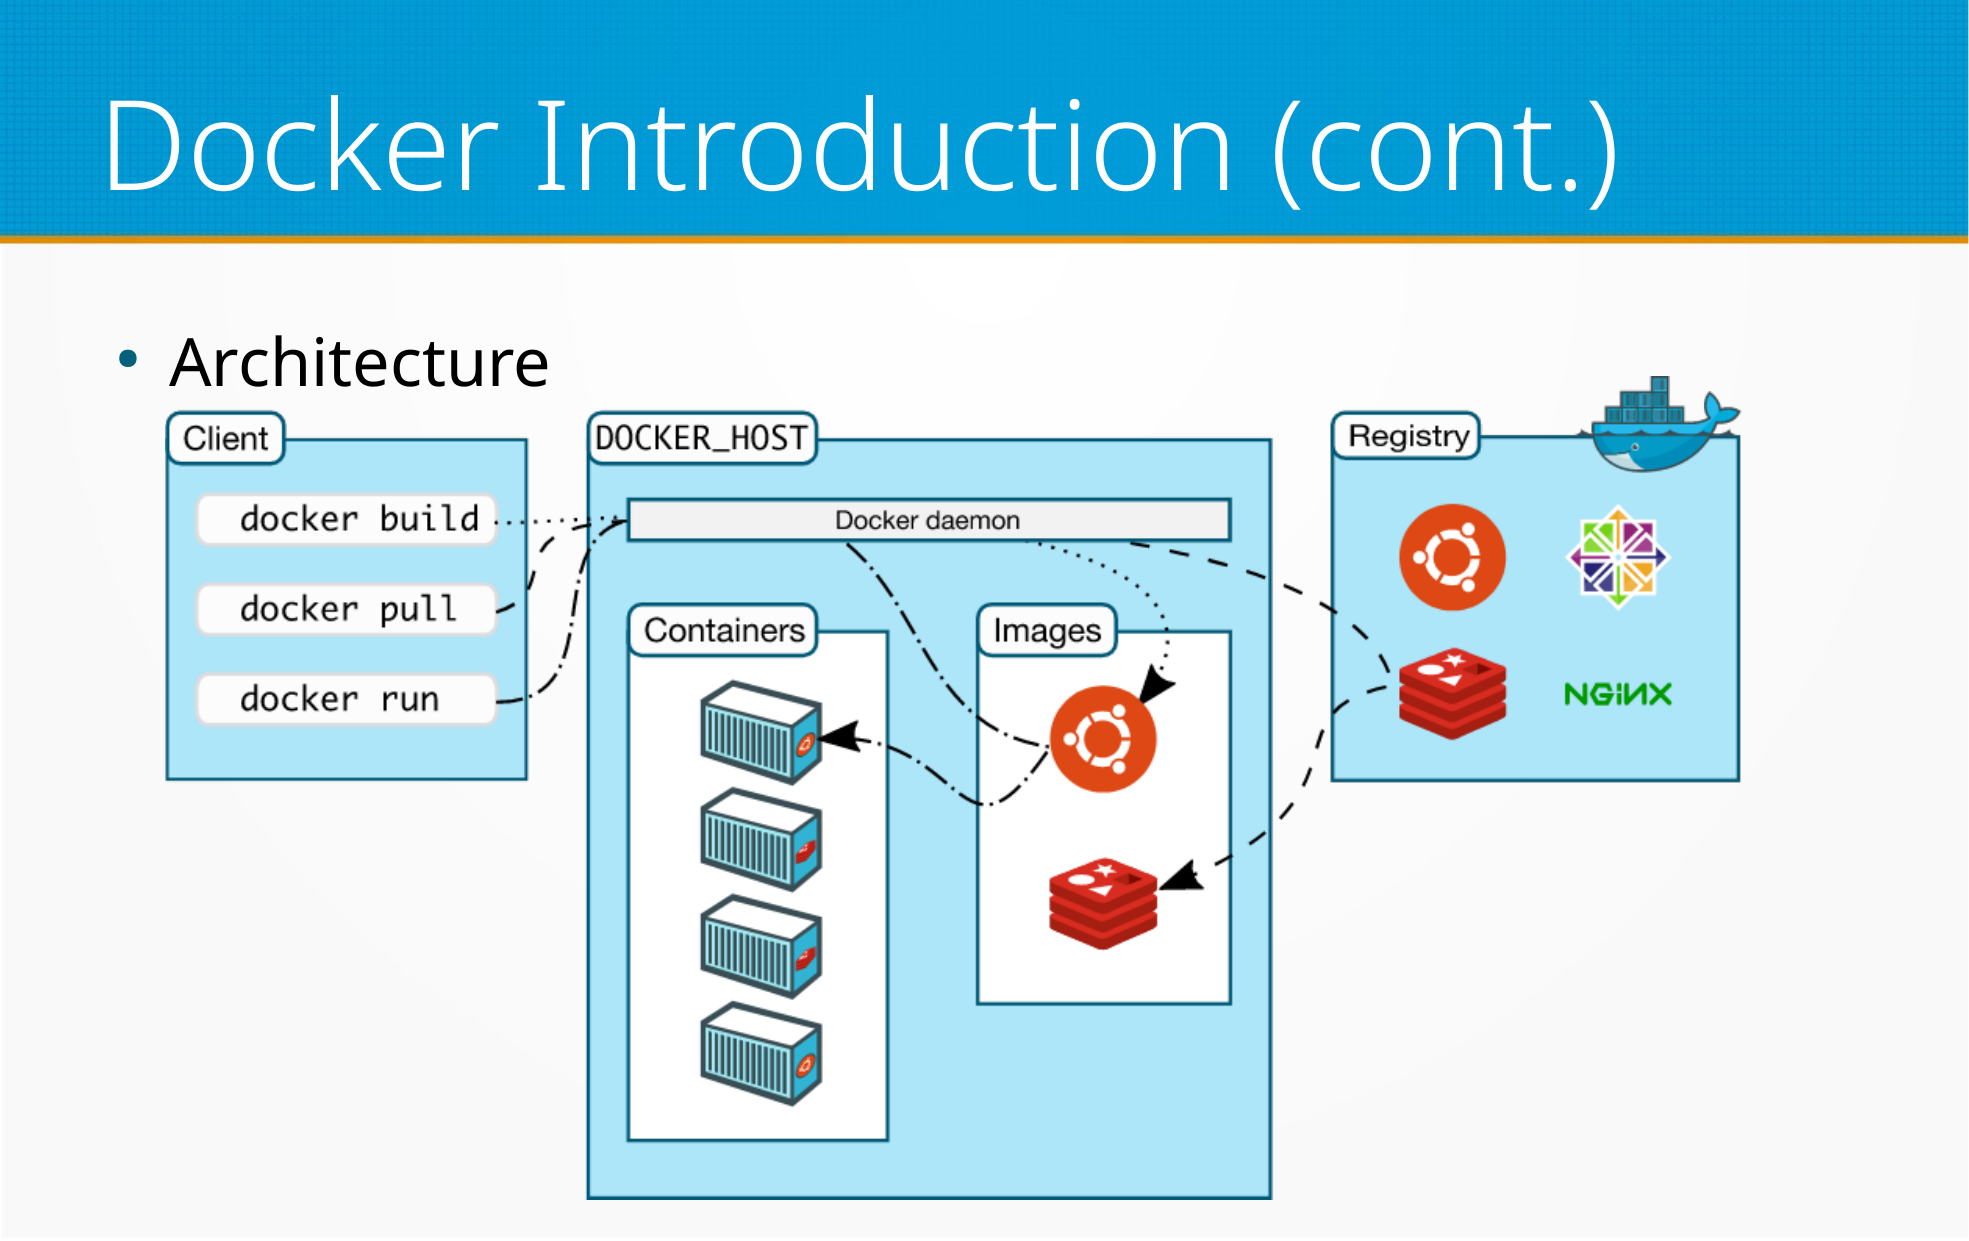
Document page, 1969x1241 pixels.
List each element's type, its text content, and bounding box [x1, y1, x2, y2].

list Architecture [98, 315, 1861, 1081]
title Docker Introduction (cont.) [98, 19, 1870, 227]
picture [0, 233, 1969, 1241]
